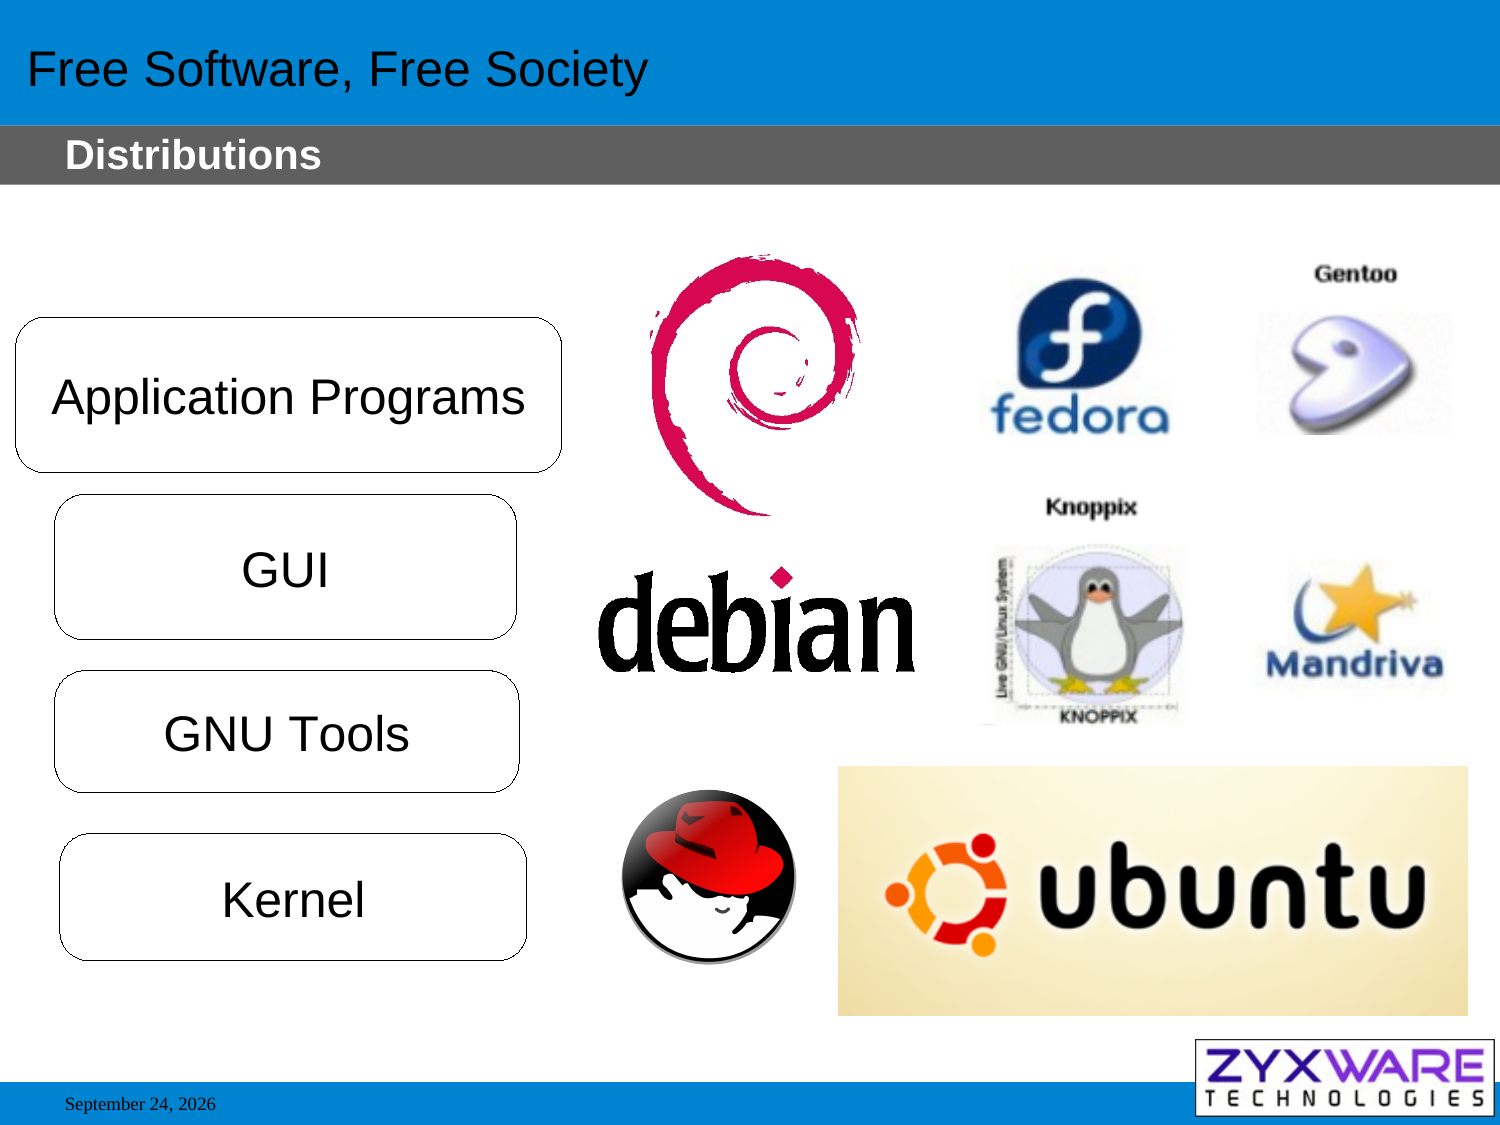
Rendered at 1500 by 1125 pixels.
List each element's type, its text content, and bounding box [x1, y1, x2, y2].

text_box GUI [54, 494, 517, 640]
text_box Application Programs [15, 317, 562, 473]
picture [1246, 251, 1457, 435]
picture [589, 244, 921, 678]
title Distributions [64, 125, 1436, 185]
picture [959, 253, 1197, 458]
text_box GNU Tools [54, 670, 520, 793]
text_box Kernel [59, 833, 527, 961]
picture [620, 788, 798, 966]
picture [953, 482, 1471, 726]
picture [838, 766, 1468, 1016]
picture [1195, 1039, 1495, 1117]
